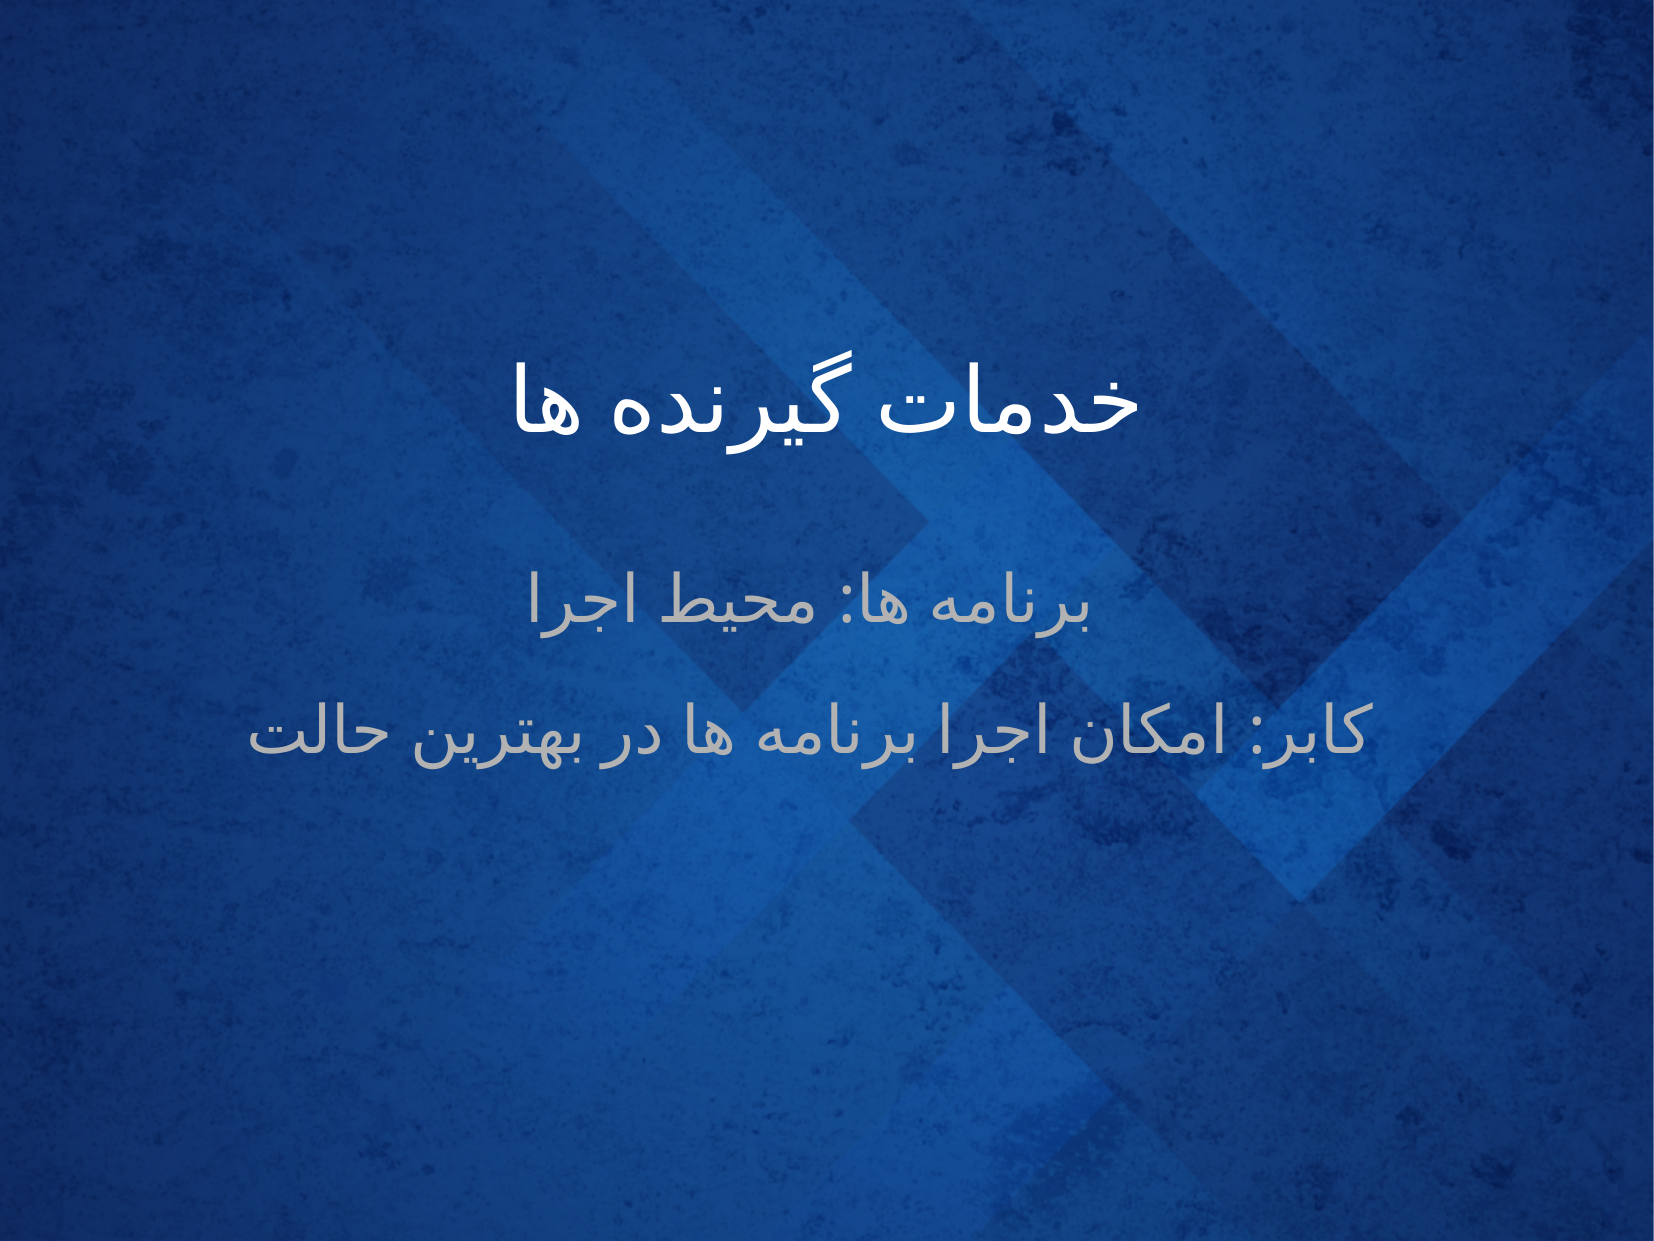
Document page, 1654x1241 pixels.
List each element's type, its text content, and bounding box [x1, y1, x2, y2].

picture [0, 0, 1654, 1241]
title خدمات گیرنده ها [82, 307, 1571, 515]
subtitle برنامه ها: محیط اجرا کابر: امکان اجرا برنامه ها در بهترین حالت [82, 519, 1538, 1157]
